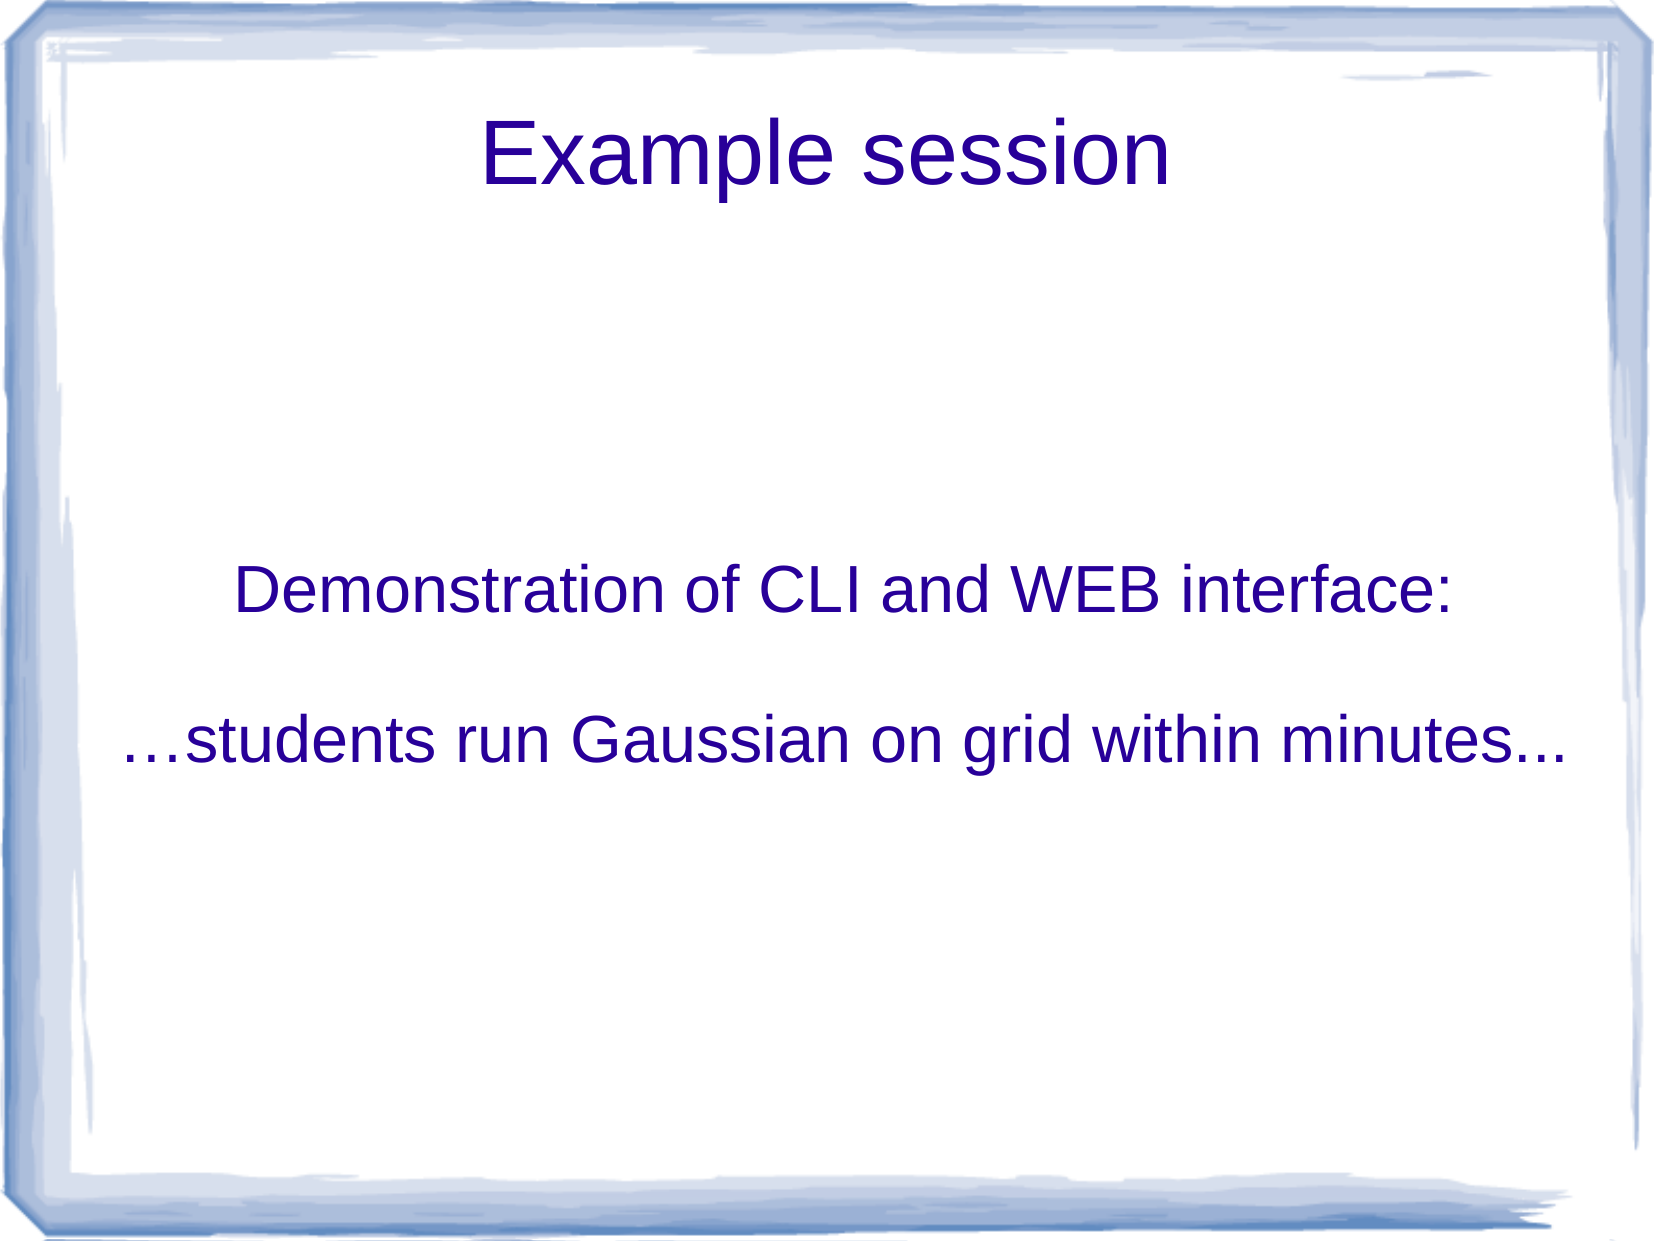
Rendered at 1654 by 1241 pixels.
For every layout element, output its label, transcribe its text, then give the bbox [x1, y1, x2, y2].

title Example session [82, 56, 1571, 250]
subtitle Demonstration of CLI and WEB interface: …students run Gaussian on grid within minutes... [118, 332, 1571, 997]
picture [0, 0, 1654, 1241]
